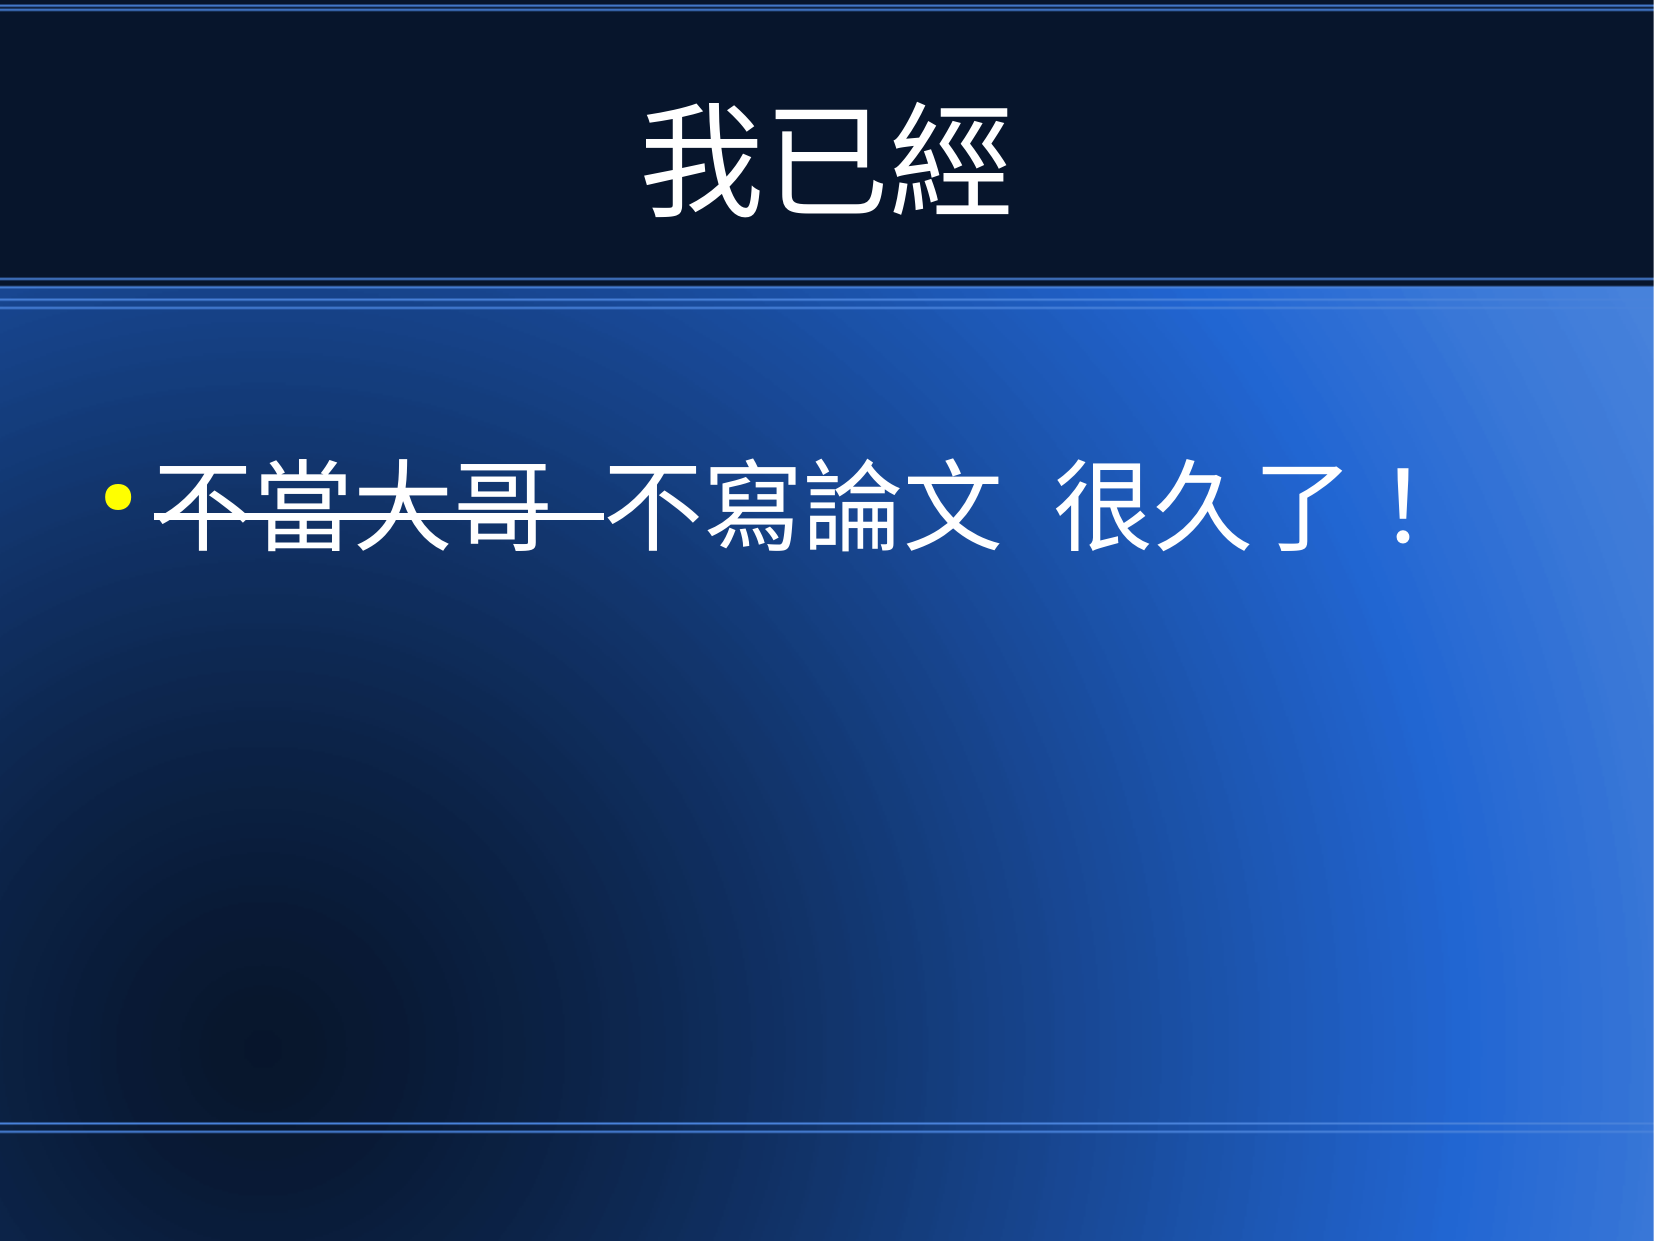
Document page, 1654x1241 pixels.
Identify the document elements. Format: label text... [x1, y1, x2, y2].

picture [0, 0, 1654, 1241]
title 我已經 [82, 49, 1571, 257]
list 不當大哥 不寫論文 很久了！ [82, 355, 1571, 1241]
